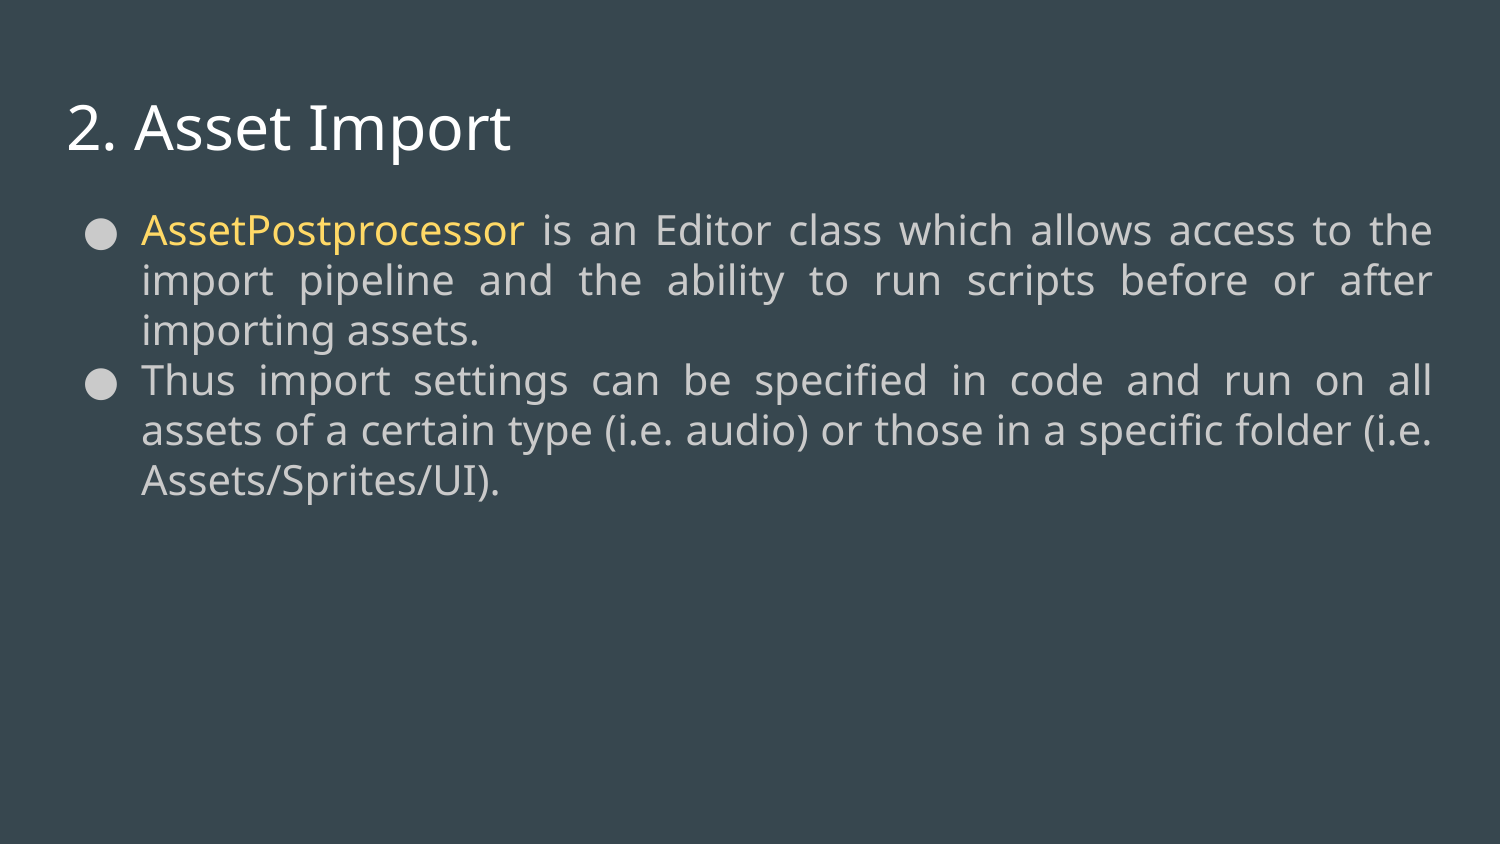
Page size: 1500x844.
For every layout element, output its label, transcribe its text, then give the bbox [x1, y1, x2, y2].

list AssetPostprocessor is an Editor class which allows access to the import pipeline and the ability to run scripts before or after importing assets. Thus import settings can be specified in code and run on all assets of a certain type (i.e. audio) or those in a specific folder (i.e. Assets/Sprites/UI). [51, 189, 1449, 750]
title 2. Asset Import [51, 72, 1449, 167]
